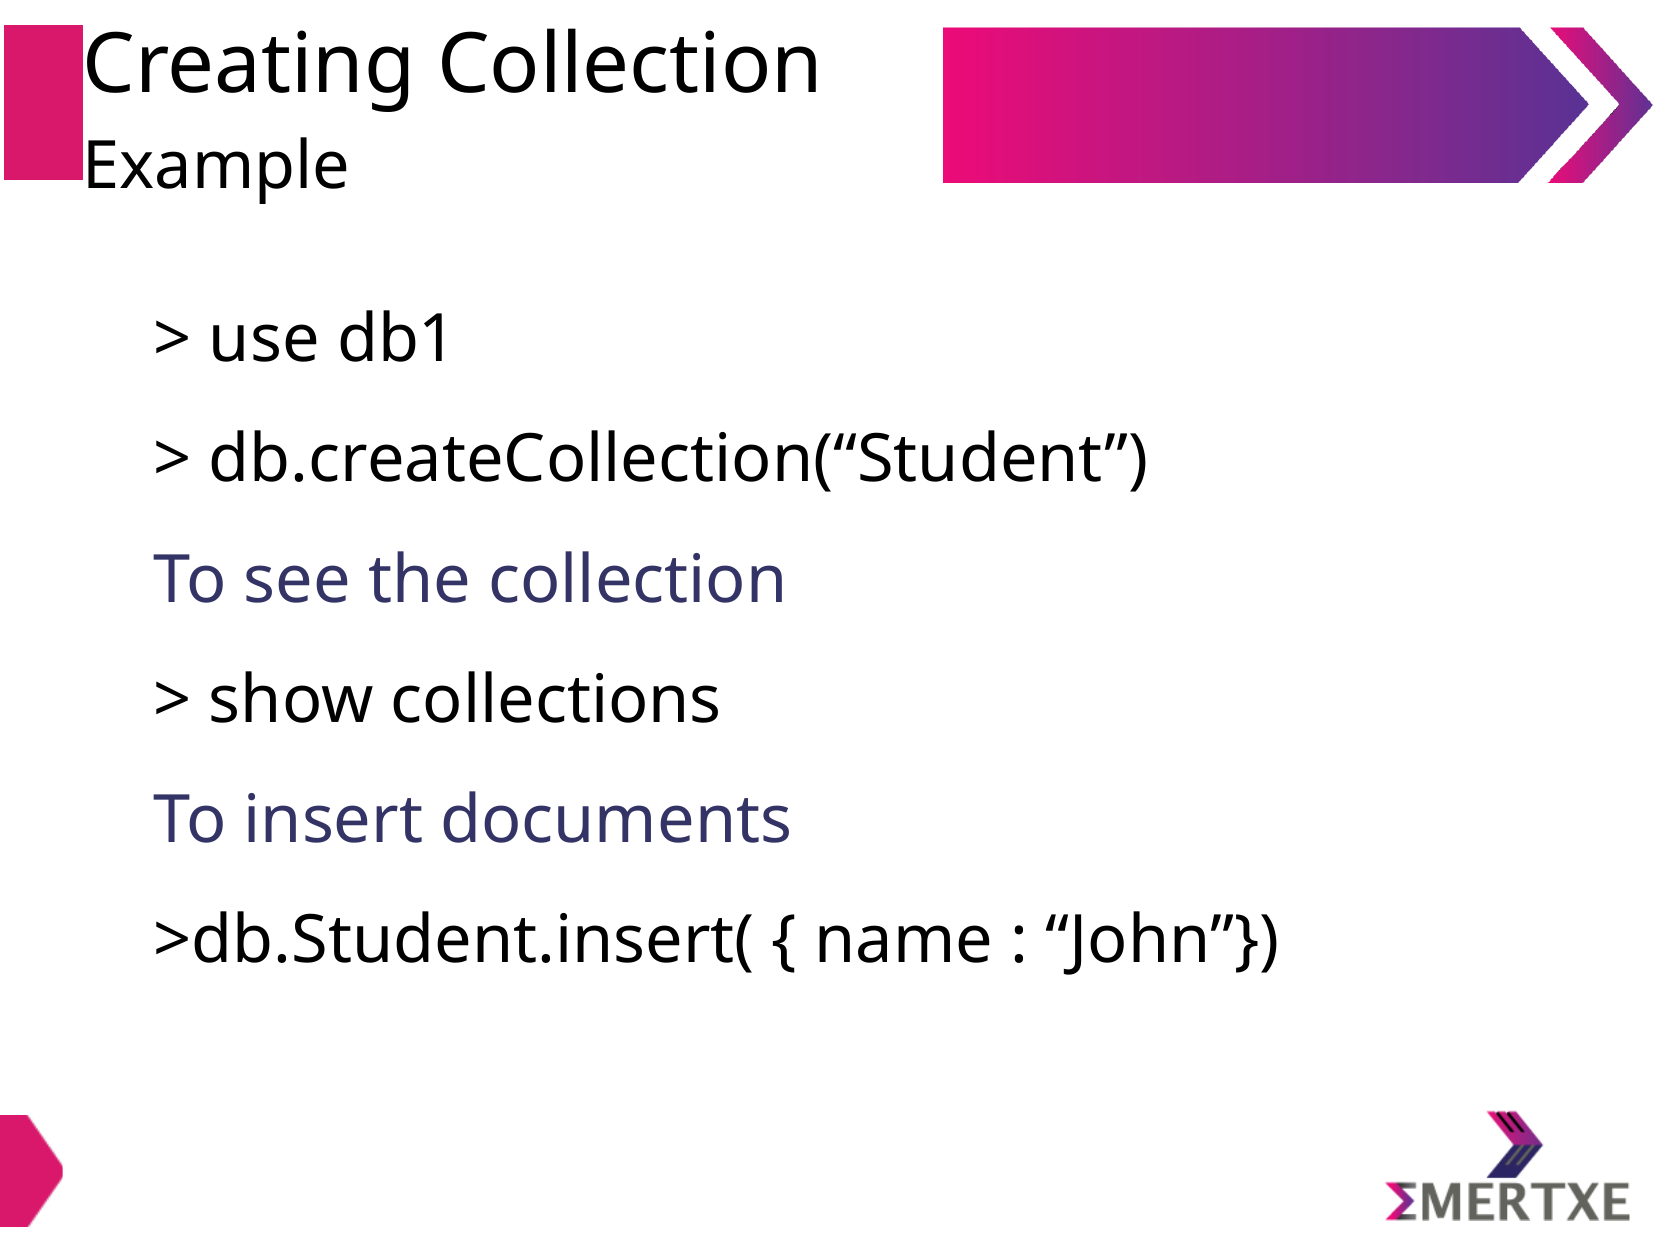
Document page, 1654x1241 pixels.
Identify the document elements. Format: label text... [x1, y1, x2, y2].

list > use db1 > db.createCollection(“Student”) To see the collection > show collections To insert documents >db.Student.insert( { name : “John”}) [82, 290, 1571, 1010]
picture [1385, 1107, 1631, 1221]
picture [1571, 27, 1653, 183]
title Creating Collection Example [82, 2, 1571, 210]
